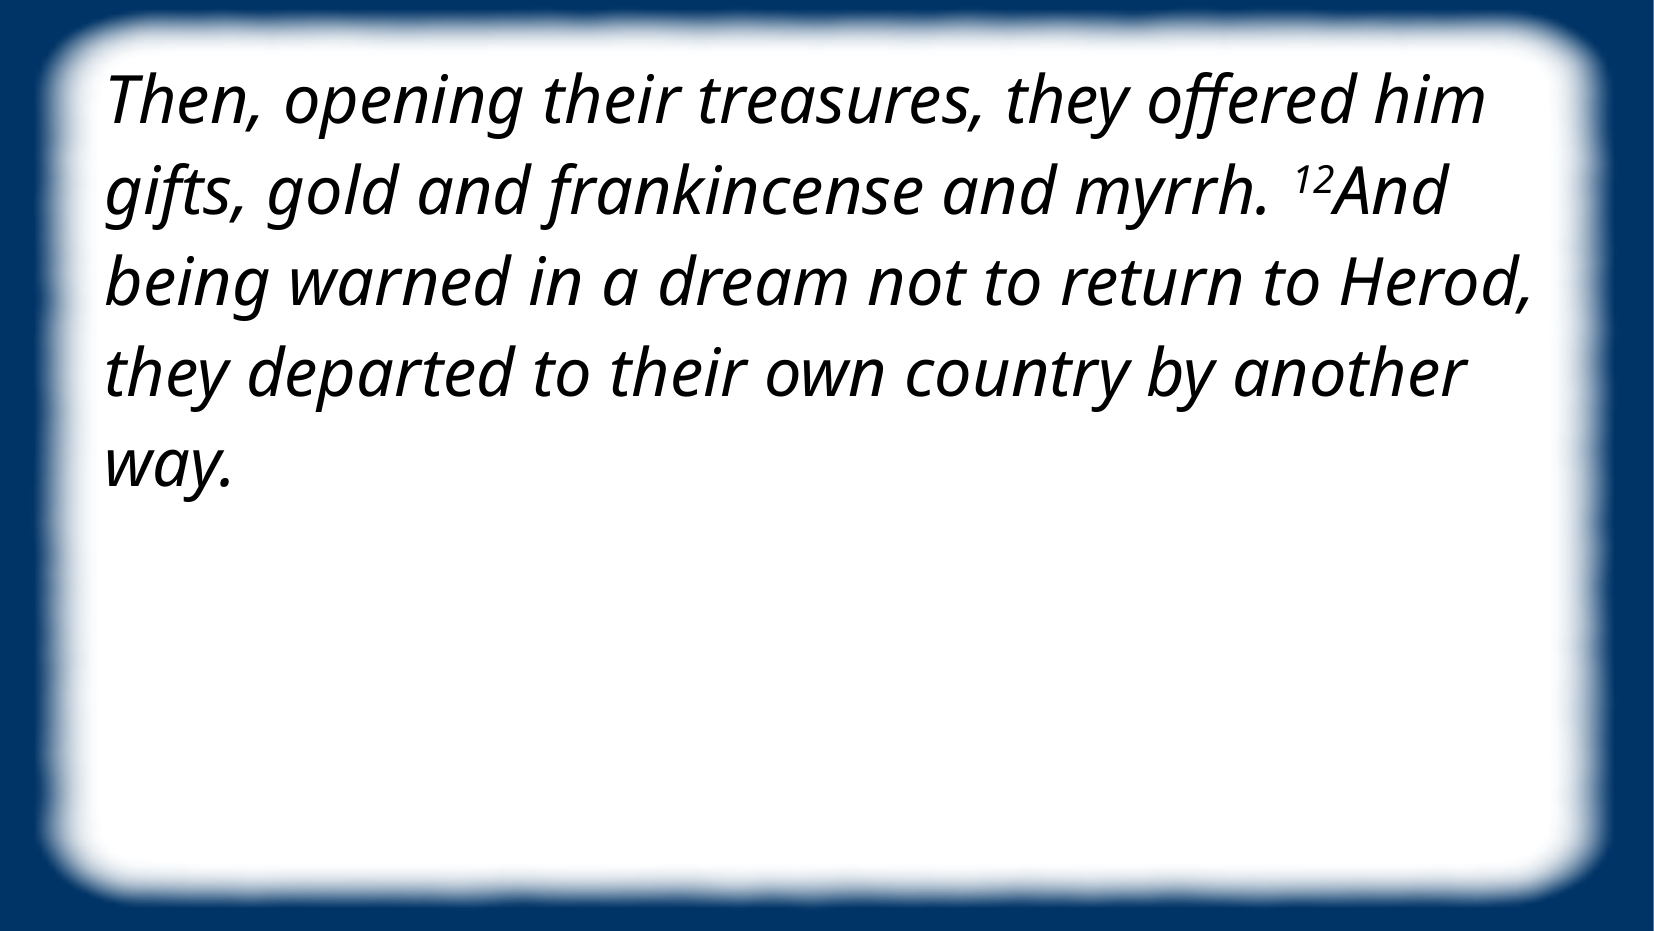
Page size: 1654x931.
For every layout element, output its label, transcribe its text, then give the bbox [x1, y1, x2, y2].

text_box Then, opening their treasures, they offered him gifts, gold and frankincense and myrrh. 12And being warned in a dream not to return to Herod, they departed to their own country by another way. [90, 45, 1561, 504]
picture [0, 0, 1654, 931]
